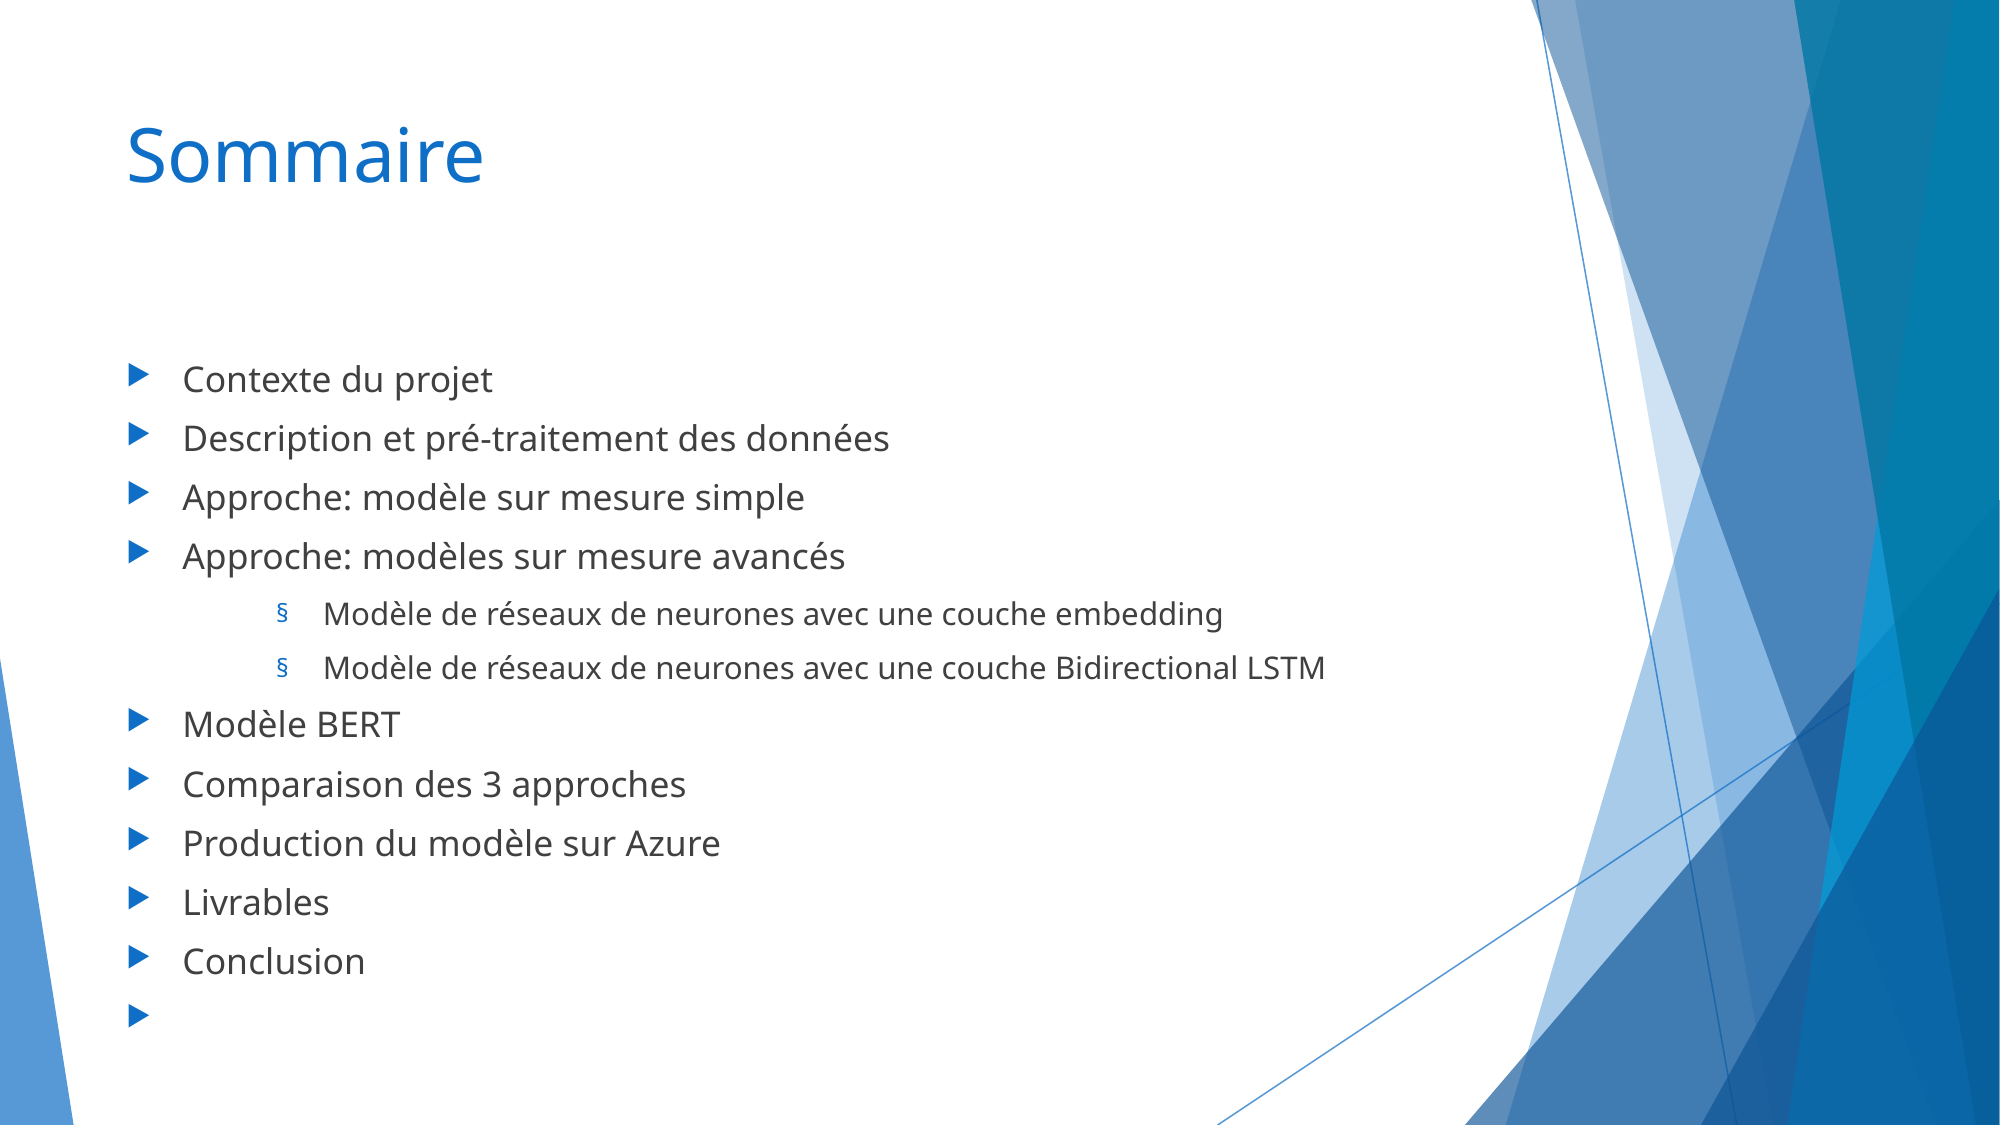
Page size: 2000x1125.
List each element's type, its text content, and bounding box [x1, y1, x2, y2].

title Sommaire [111, 99, 1521, 317]
list Contexte du projet Description et pré-traitement des données Approche: modèle sur mesure simple Approche: modèles sur mesure avancés Modèle de réseaux de neurones avec une couche embedding Modèle de réseaux de neurones avec une couche Bidirectional LSTM Modèle BERT Comparaison des 3 approches Production du modèle sur Azure Livrables Conclusion [111, 354, 1521, 992]
